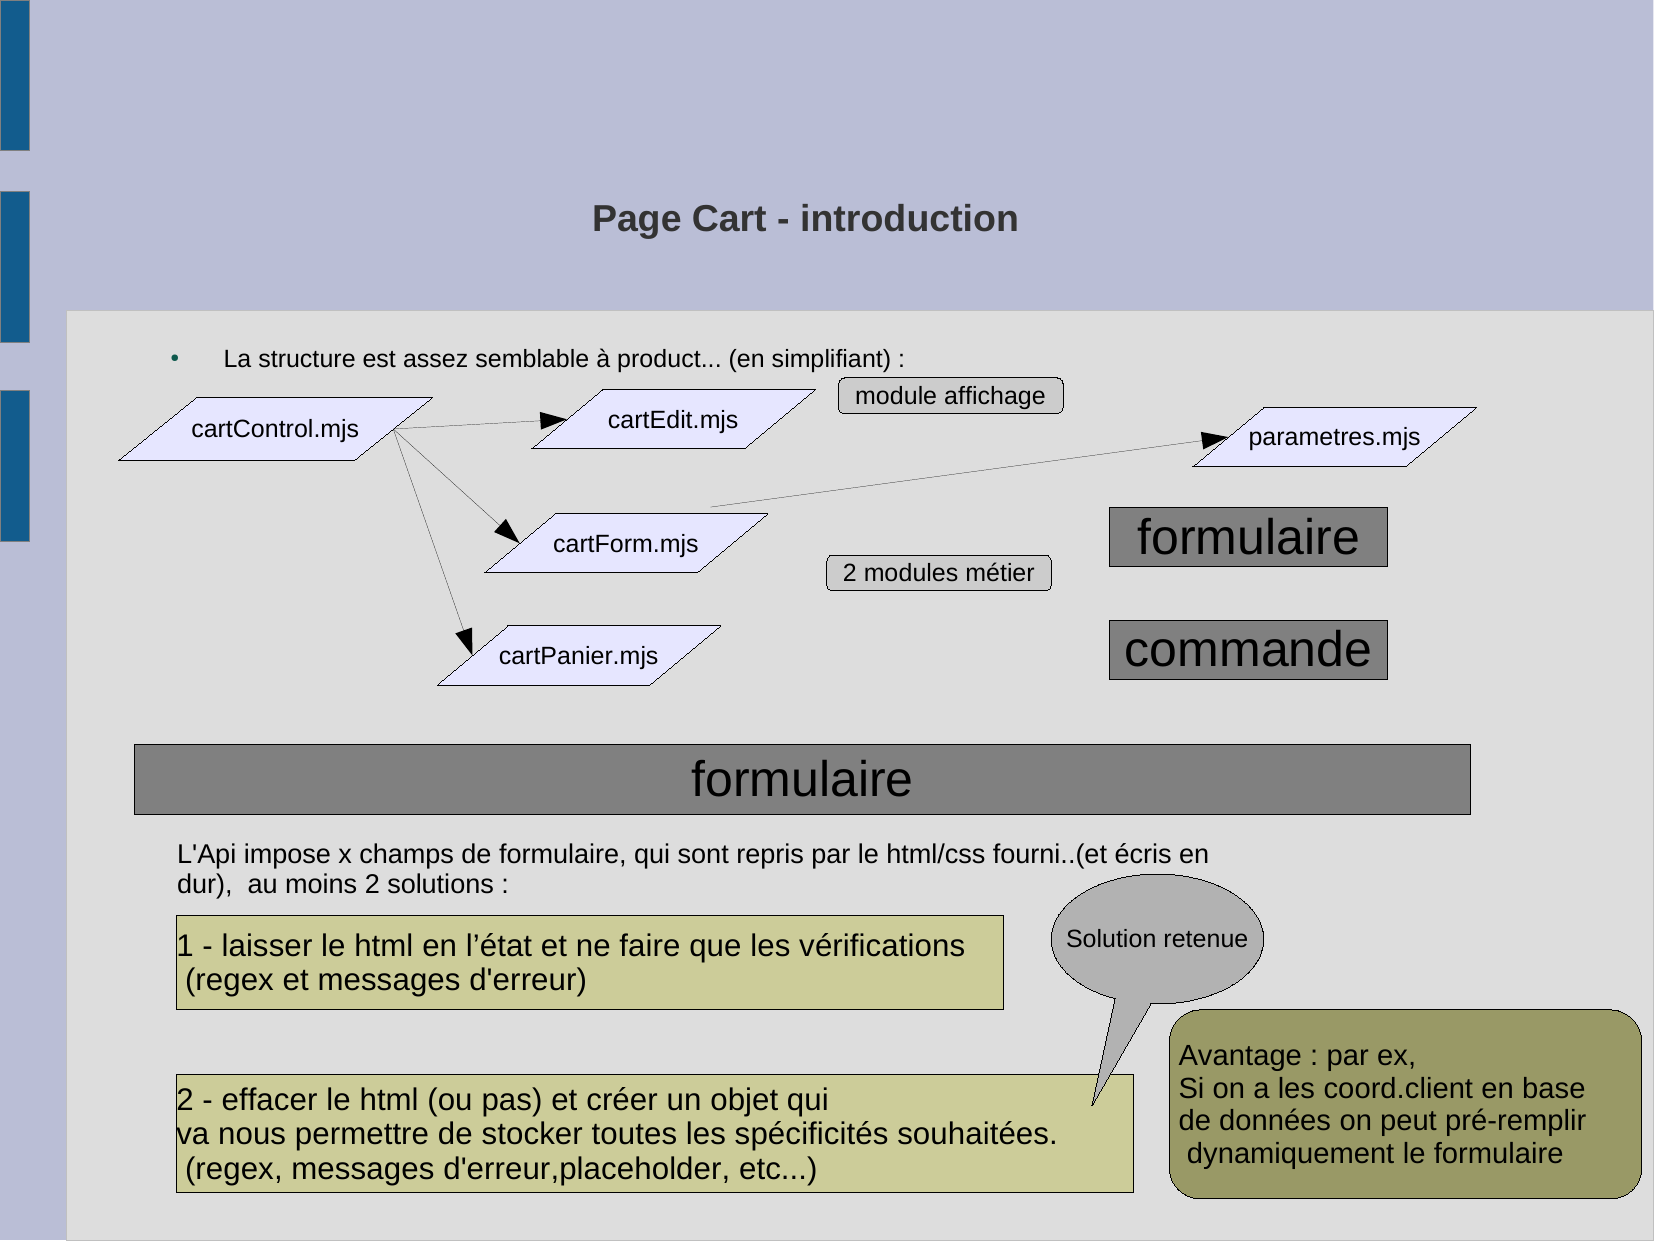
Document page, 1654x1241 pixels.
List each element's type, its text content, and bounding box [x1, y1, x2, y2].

text_box module affichage [838, 377, 1064, 414]
text_box cartPanier.mjs [437, 625, 721, 686]
title Page Cart - introduction [88, 114, 1534, 322]
text_box cartControl.mjs [118, 397, 433, 461]
text_box Solution retenue [1051, 874, 1264, 1106]
text_box 2 - effacer le html (ou pas) et créer un objet qui va nous permettre de stocker toutes les spécificités souhaitées. (regex, messages d'erreur,placeholder, etc...) [176, 1074, 1134, 1193]
text_box formulaire [134, 744, 1471, 815]
text_box cartForm.mjs [484, 513, 768, 573]
list La structure est assez semblable à product... (en simplifiant) : [152, 344, 1534, 1127]
text_box Avantage : par ex, Si on a les coord.client en base de données on peut pré-remplir dynamiquement le formulaire [1169, 1009, 1642, 1199]
text_box L'Api impose x champs de formulaire, qui sont repris par le html/css fourni..(et écris en dur), au moins 2 solutions : [177, 838, 1229, 929]
text_box commande [1109, 620, 1388, 680]
text_box parametres.mjs [1192, 407, 1477, 467]
text_box 1 - laisser le html en l’état et ne faire que les vérifications (regex et messages d'erreur) [176, 915, 1004, 1010]
text_box cartEdit.mjs [531, 389, 816, 449]
text_box 2 modules métier [826, 555, 1052, 591]
text_box formulaire [1109, 507, 1388, 567]
